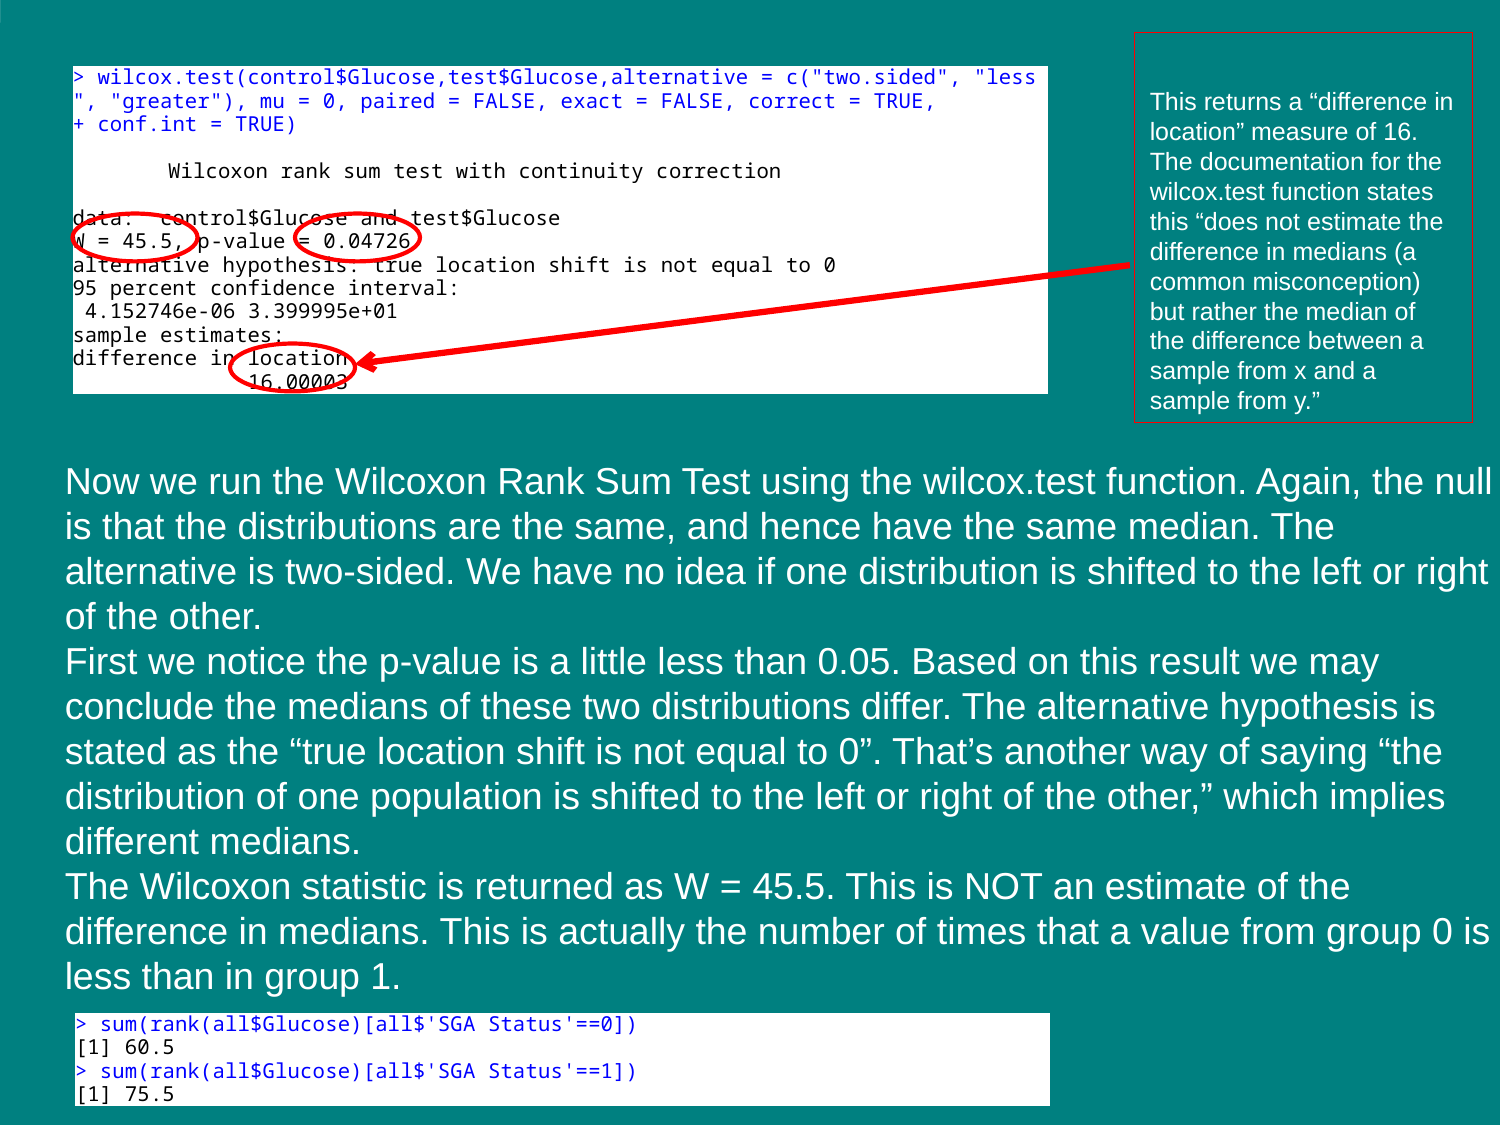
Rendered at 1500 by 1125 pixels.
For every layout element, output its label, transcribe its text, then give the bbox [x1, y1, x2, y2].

picture [75, 216, 195, 259]
picture [72, 65, 1049, 394]
text_box Now we run the Wilcoxon Rank Sum Test using the wilcox.test function. Again, the null is that the distributions are the same, and hence have the same median. The alternative is two-sided. We have no idea if one distribution is shifted to the left or right of the other. First we notice the p-value is a little less than 0.05. Based on this result we may conclude the medians of these two distributions differ. The alternative hypothesis is stated as the “true location shift is not equal to 0”. That’s another way of saying “the distribution of one population is shifted to the left or right of the other,” which implies different medians. The Wilcoxon statistic is returned as W = 45.5. This is NOT an estimate of the difference in medians. This is actually the number of times that a value from group 0 is less than in group 1. [50, 449, 1500, 1050]
text_box This returns a “difference in location” measure of 16. The documentation for the wilcox.test function states this “does not estimate the difference in medians (a common misconception) but rather the median of the difference between a sample from x and a sample from y.” [1134, 32, 1473, 423]
picture [75, 1012, 1052, 1125]
picture [305, 279, 1049, 394]
picture [233, 346, 352, 389]
